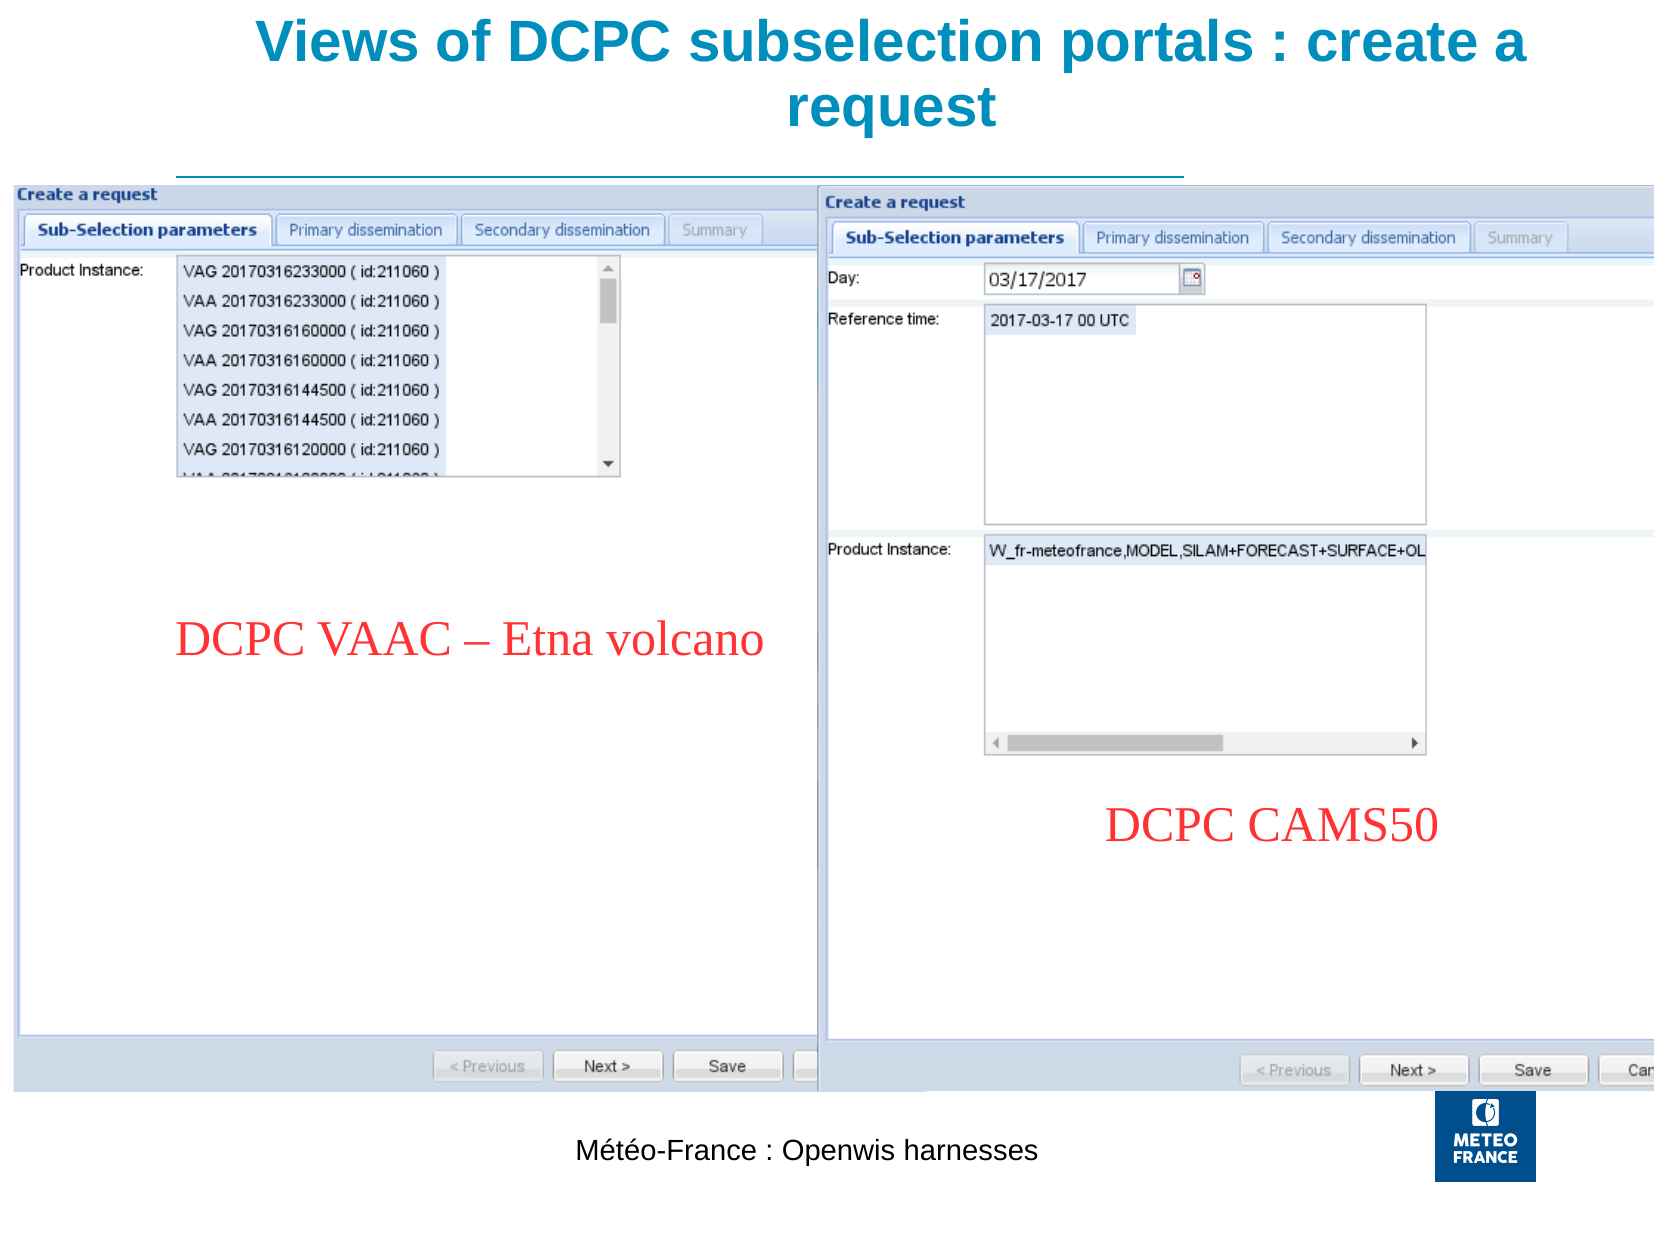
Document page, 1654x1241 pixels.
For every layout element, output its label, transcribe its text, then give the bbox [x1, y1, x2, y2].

title Views of DCPC subselection portals : create a request [176, 8, 1609, 139]
picture [13, 185, 1654, 1182]
